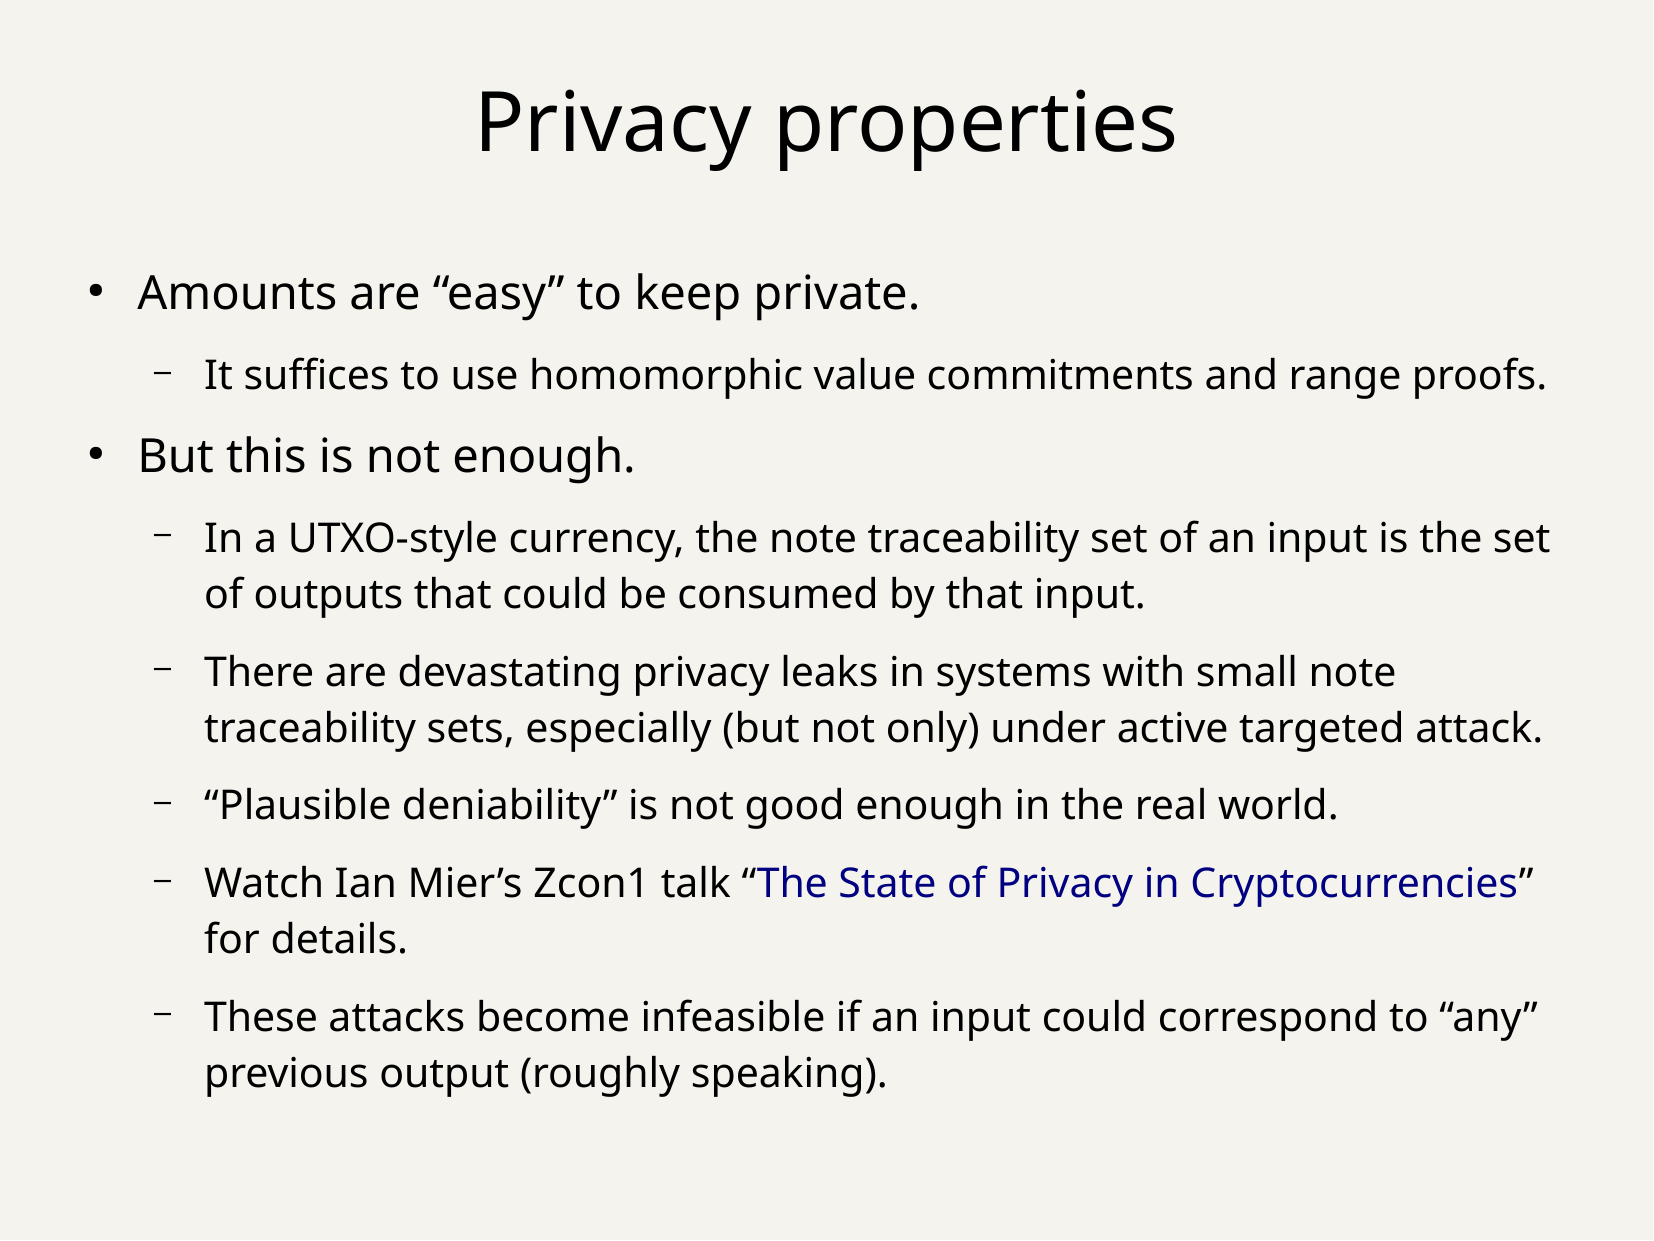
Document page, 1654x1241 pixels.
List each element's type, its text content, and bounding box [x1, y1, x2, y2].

title Privacy properties [82, 49, 1571, 189]
list Amounts are “easy” to keep private. It suffices to use homomorphic value commitments and range proofs. But this is not enough. In a UTXO-style currency, the note traceability set of an input is the set of outputs that could be consumed by that input. There are devastating privacy leaks in systems with small note traceability sets, especially (but not only) under active targeted attack. “Plausible deniability” is not good enough in the real world. Watch Ian Mier’s Zcon1 talk “The State of Privacy in Cryptocurrencies” for details. These attacks become infeasible if an input could correspond to “any” previous output (roughly speaking). [70, 259, 1571, 1170]
